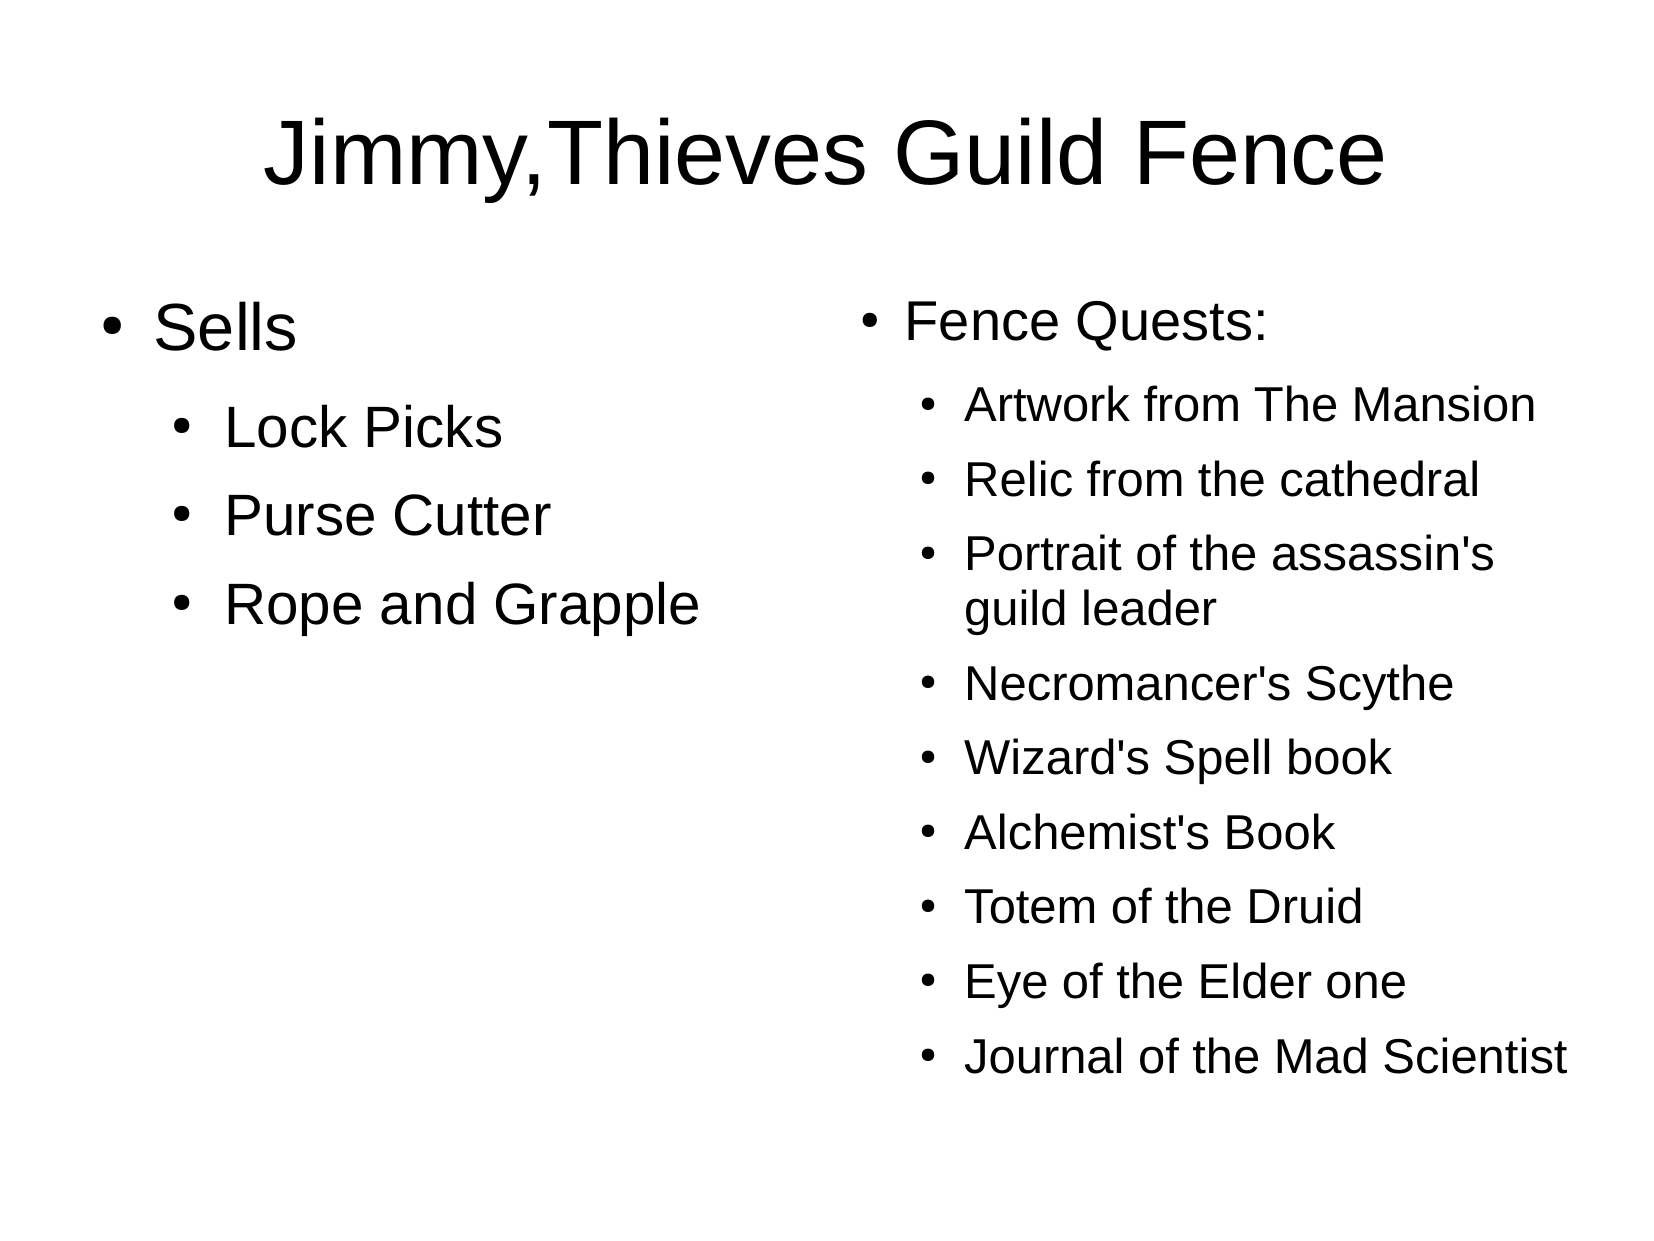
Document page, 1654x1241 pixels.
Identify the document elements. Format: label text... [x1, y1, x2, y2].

list Sells Lock Picks Purse Cutter Rope and Grapple [82, 290, 809, 1109]
list Fence Quests: Artwork from The Mansion Relic from the cathedral Portrait of the assassin's guild leader Necromancer's Scythe Wizard's Spell book Alchemist's Book Totem of the Druid Eye of the Elder one Journal of the Mad Scientist [845, 290, 1572, 1109]
title Jimmy,Thieves Guild Fence [82, 56, 1571, 250]
